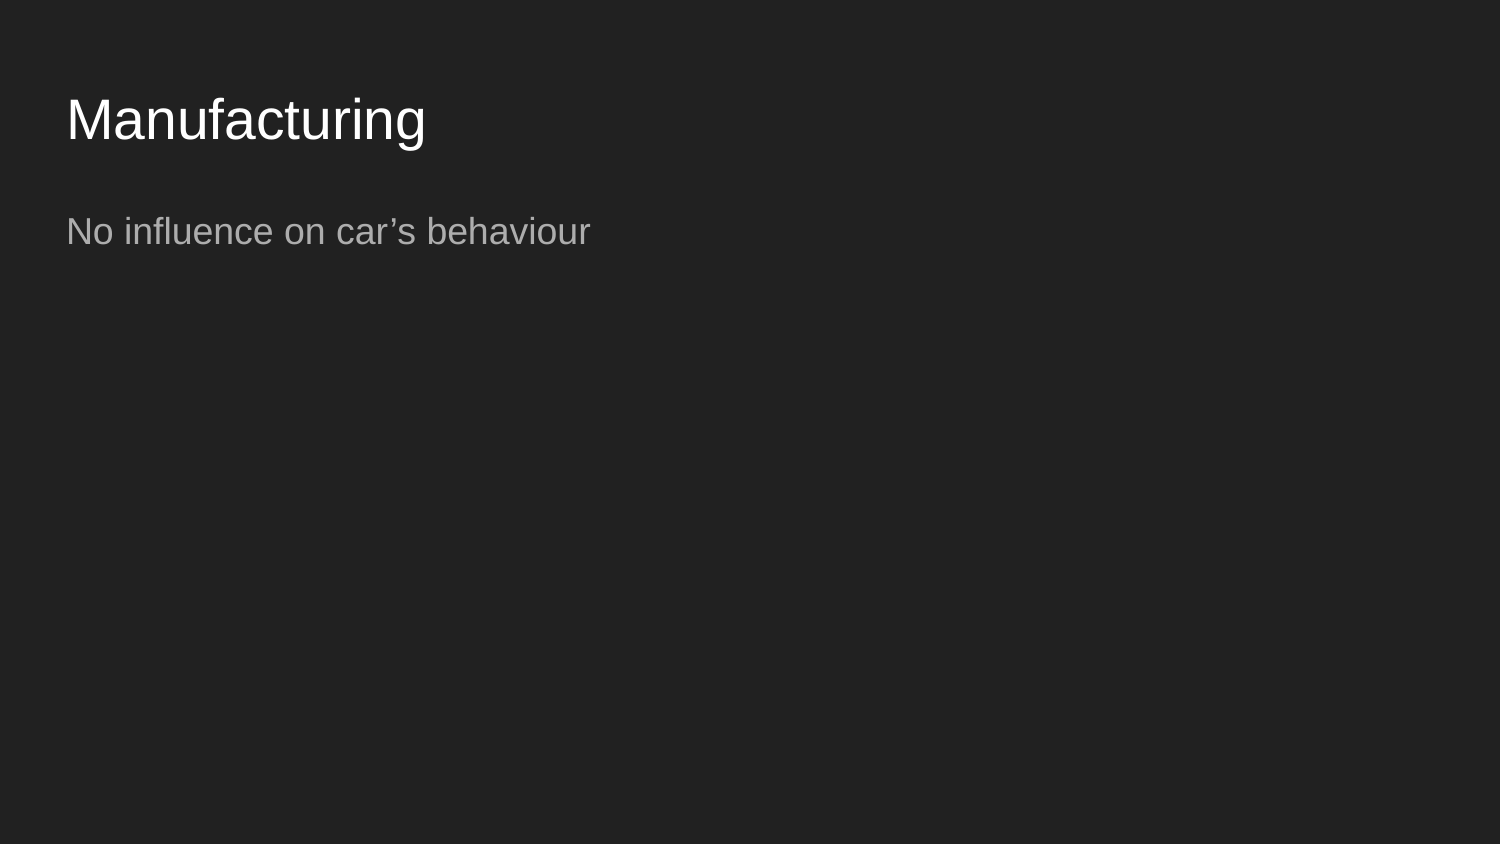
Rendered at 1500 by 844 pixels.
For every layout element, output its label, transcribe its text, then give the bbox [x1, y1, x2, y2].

title Manufacturing [51, 72, 1449, 167]
list No influence on car’s behaviour [51, 189, 1449, 750]
